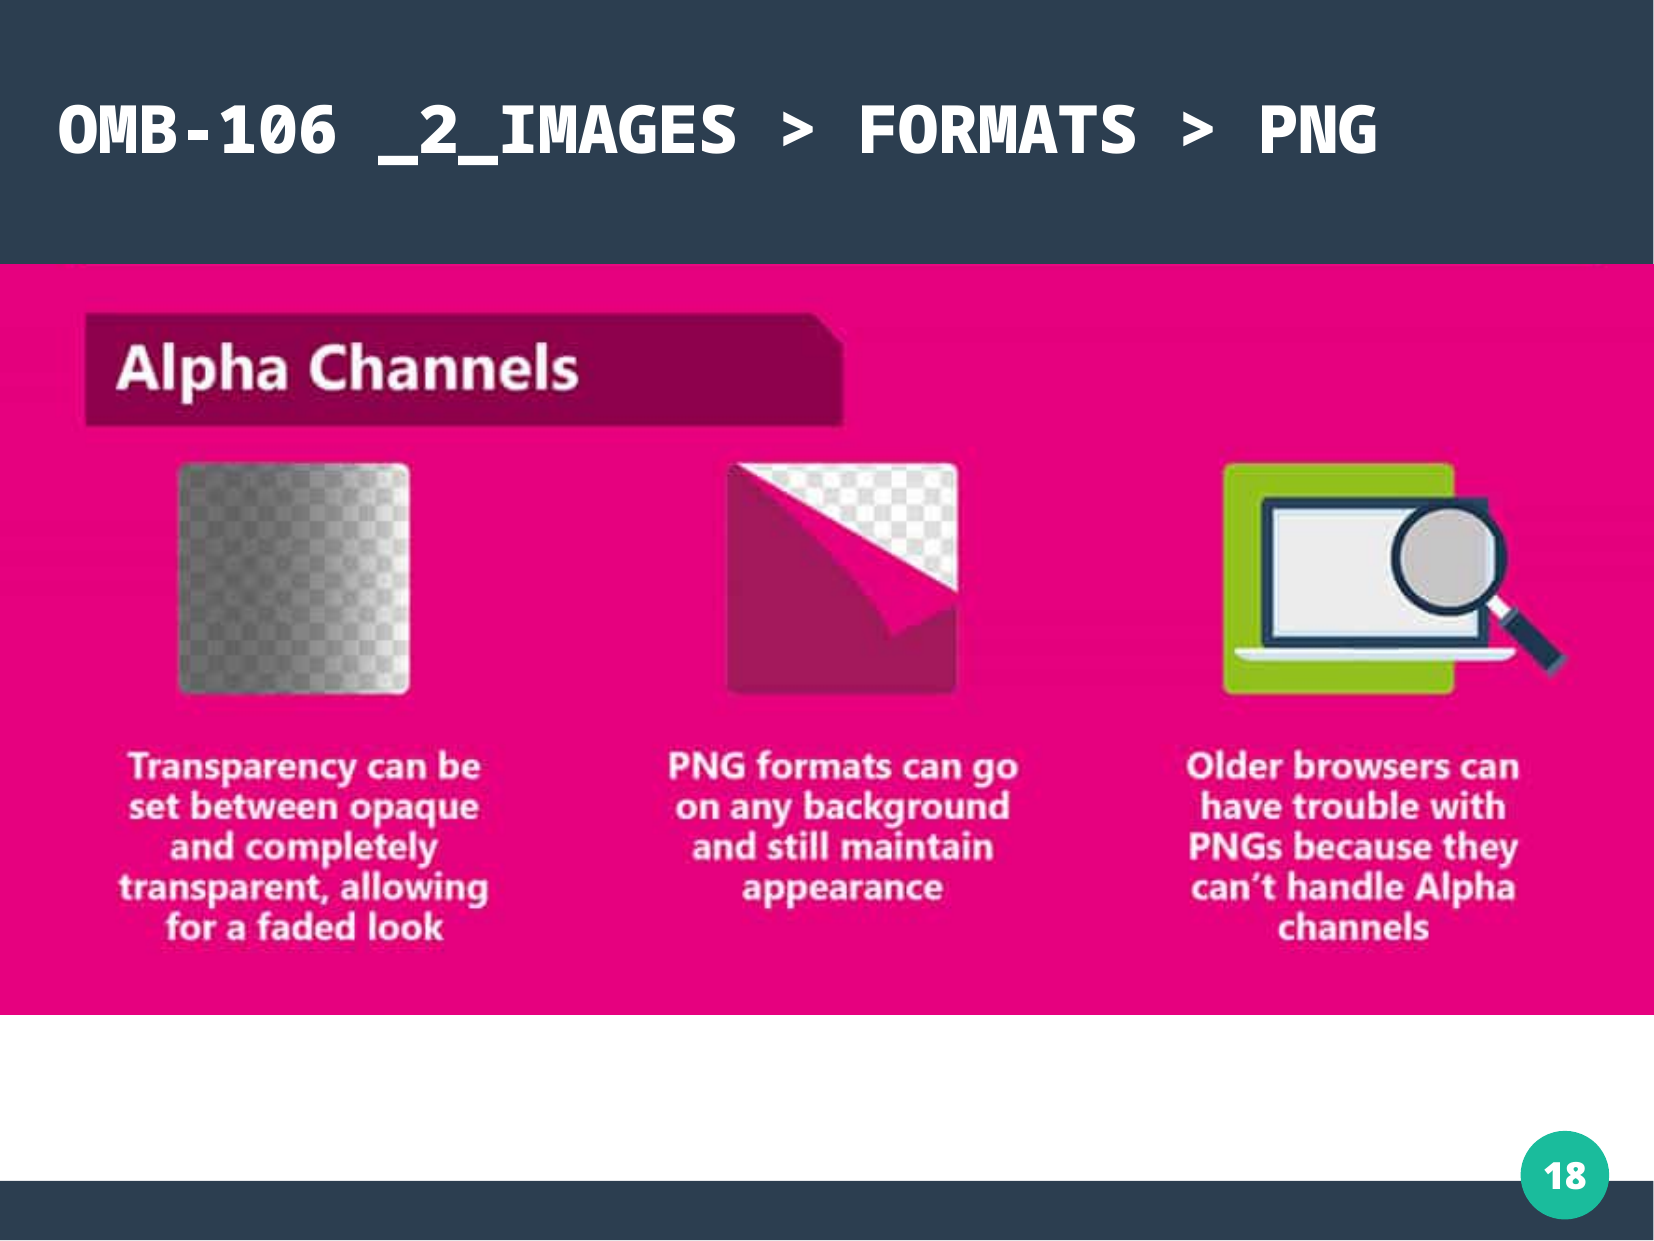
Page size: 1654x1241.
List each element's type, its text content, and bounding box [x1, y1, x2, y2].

title OMB-106 _2_IMAGES > FORMATS > PNG [58, 49, 1595, 207]
picture [0, 264, 1654, 1015]
